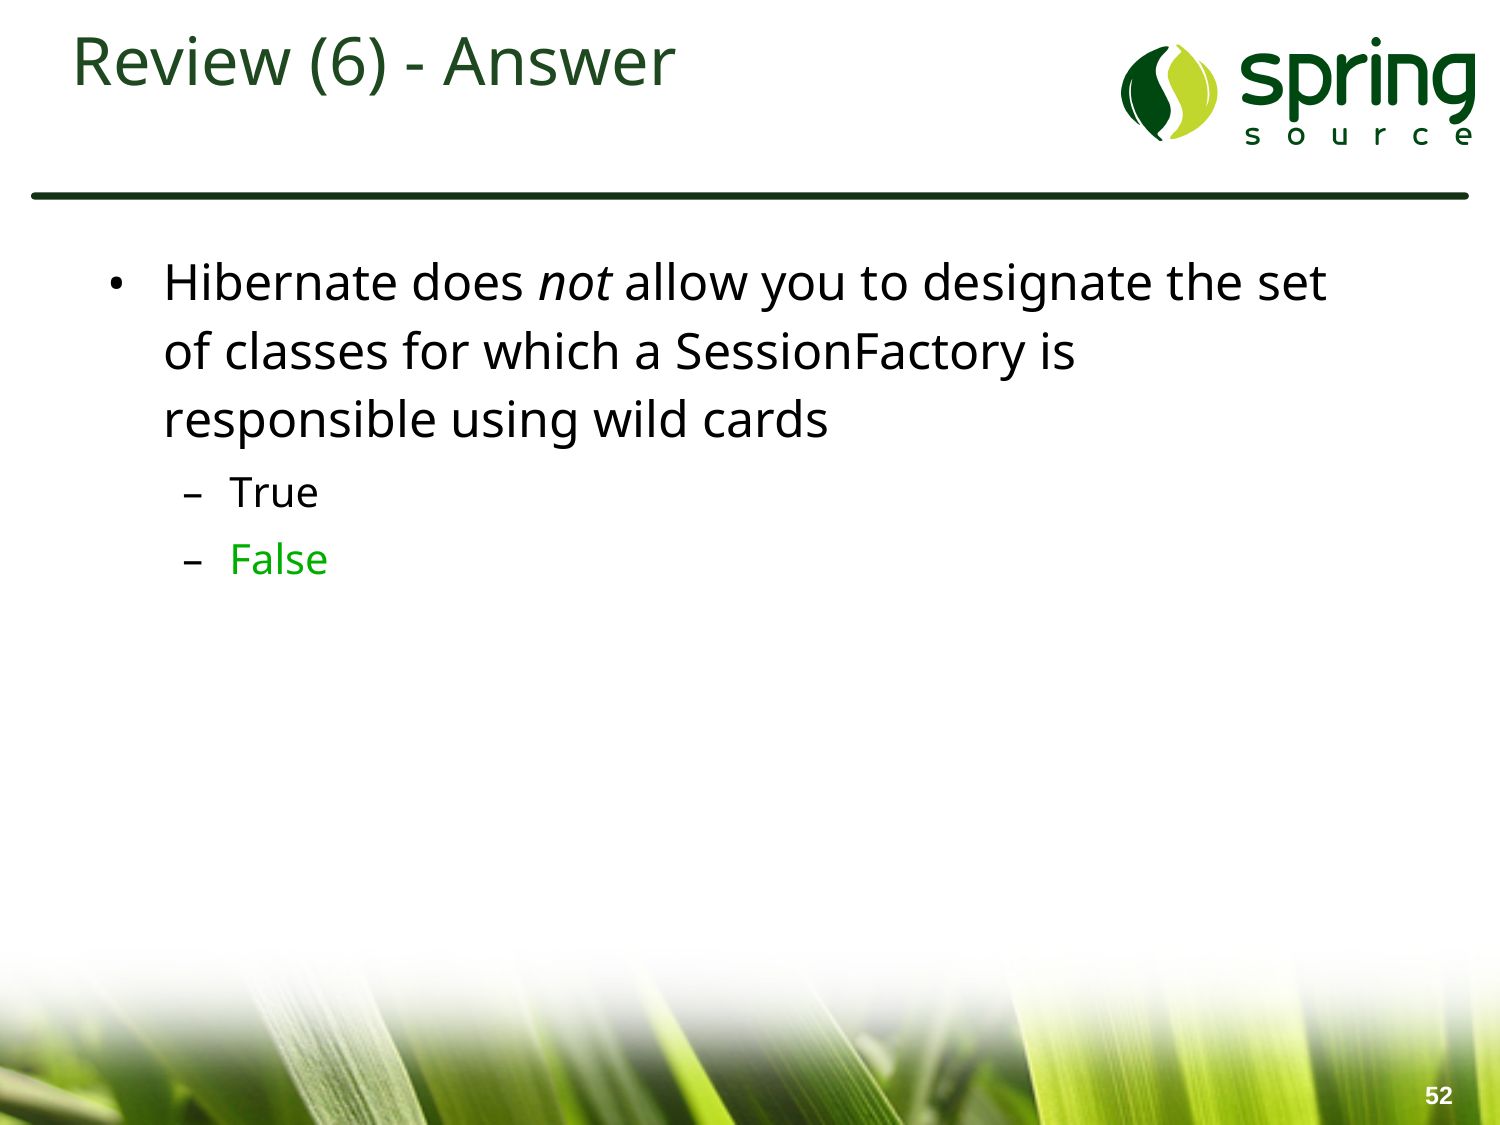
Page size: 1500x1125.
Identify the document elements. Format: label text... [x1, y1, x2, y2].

title Review (6) - Answer [56, 7, 1089, 198]
picture [1121, 37, 1475, 145]
list Hibernate does not allow you to designate the set of classes for which a SessionFactory is responsible using wild cards True False [92, 239, 1377, 654]
picture [0, 944, 1500, 1125]
